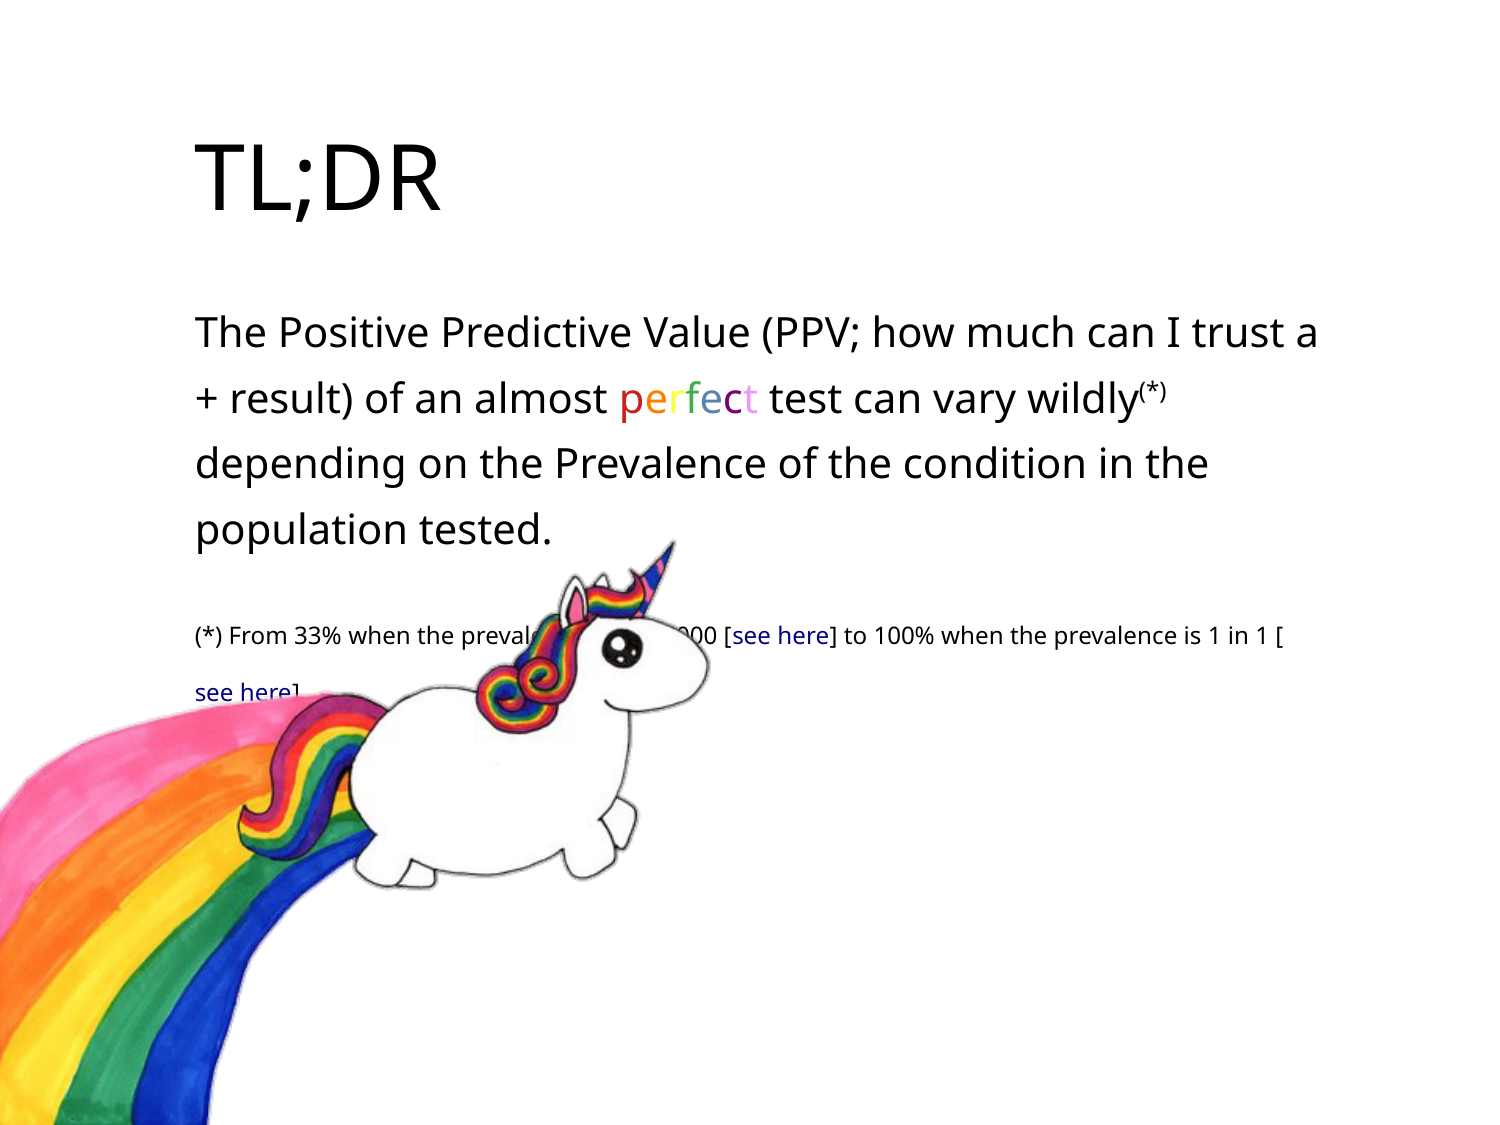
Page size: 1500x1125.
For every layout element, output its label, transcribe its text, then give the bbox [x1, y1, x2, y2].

text_box TL;DR The Positive Predictive Value (PPV; how much can I trust a + result) of an almost perfect test can vary wildly(*) depending on the Prevalence of the condition in the population tested. (*) From 33% when the prevalence is 1 in 2000 [see here] to 100% when the prevalence is 1 in 1 [see here] [180, 104, 1366, 566]
picture [0, 392, 944, 1125]
